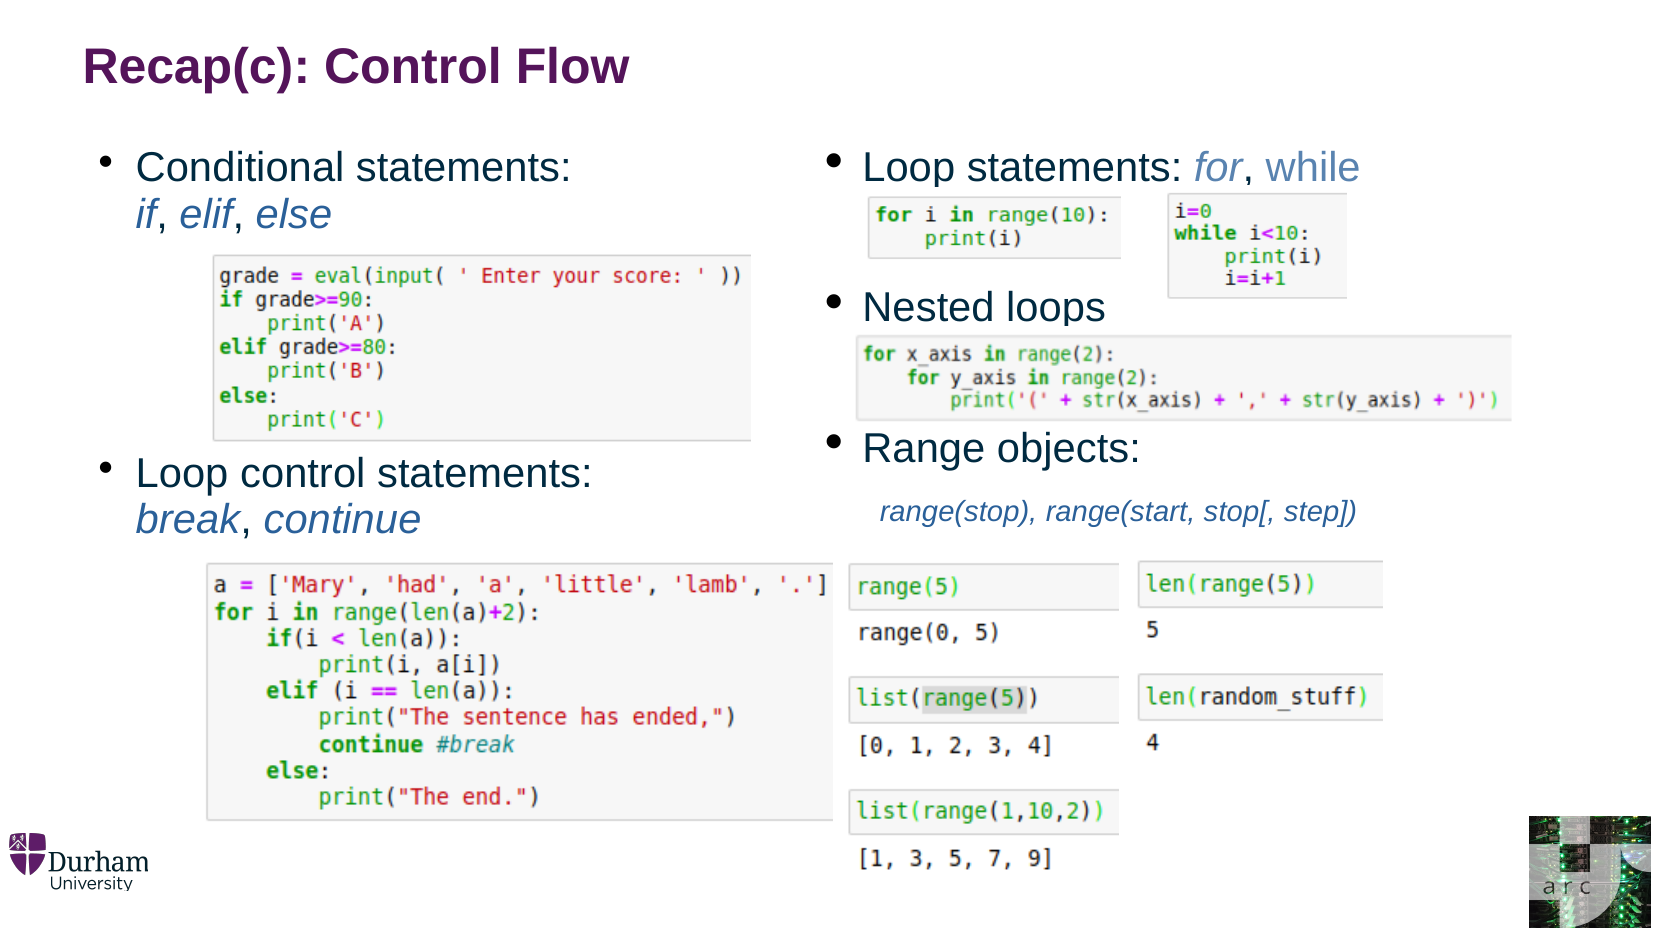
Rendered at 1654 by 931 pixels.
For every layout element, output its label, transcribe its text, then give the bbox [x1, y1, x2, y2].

picture [862, 187, 1121, 266]
list Conditional statements: if, elif, else Loop control statements: break, continue [82, 141, 827, 745]
picture [850, 326, 1524, 429]
picture [207, 246, 751, 449]
picture [1529, 816, 1651, 928]
picture [200, 555, 833, 831]
title Recap(c): Control Flow [82, 36, 1571, 93]
picture [1130, 556, 1383, 762]
picture [9, 833, 148, 891]
picture [1160, 185, 1347, 308]
text_box Loop statements: for, while Nested loops Range objects: range(stop), range(start, stop[, step]) [827, 141, 1566, 526]
picture [839, 557, 1119, 891]
